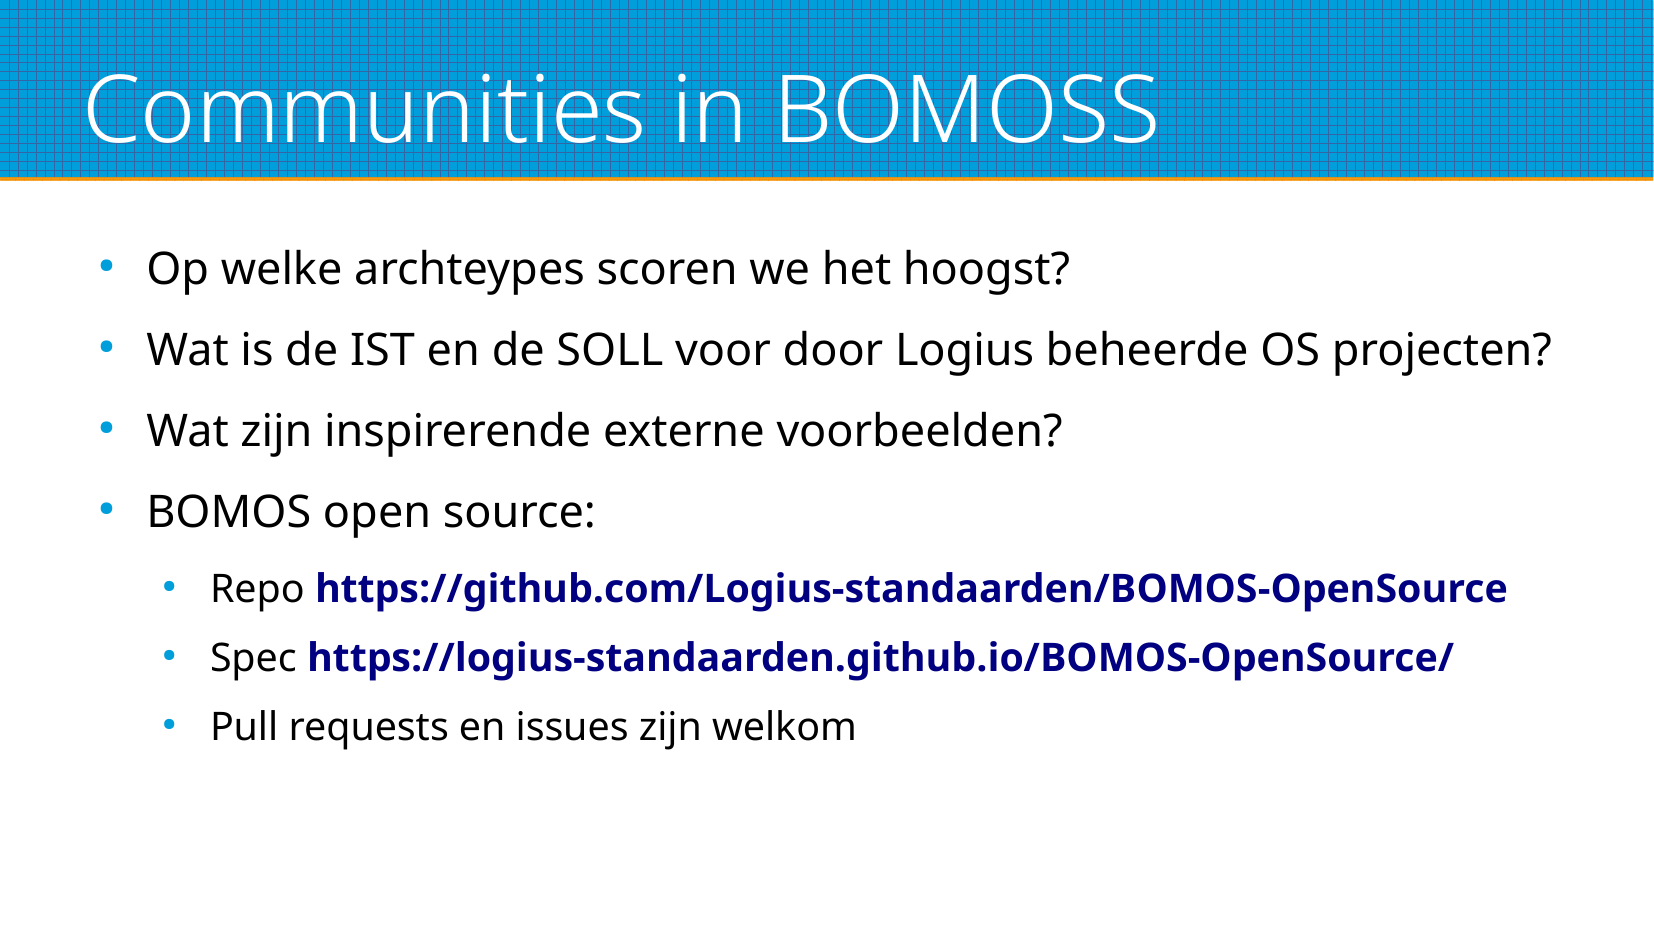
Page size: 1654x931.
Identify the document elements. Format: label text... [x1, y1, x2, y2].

list Op welke archteypes scoren we het hoogst? Wat is de IST en de SOLL voor door Logius beheerde OS projecten? Wat zijn inspirerende externe voorbeelden? BOMOS open source: Repo https://github.com/Logius-standaarden/BOMOS-OpenSource Spec https://logius-standaarden.github.io/BOMOS-OpenSource/ Pull requests en issues zijn welkom [82, 236, 1563, 811]
title Communities in BOMOSS [82, 14, 1571, 171]
